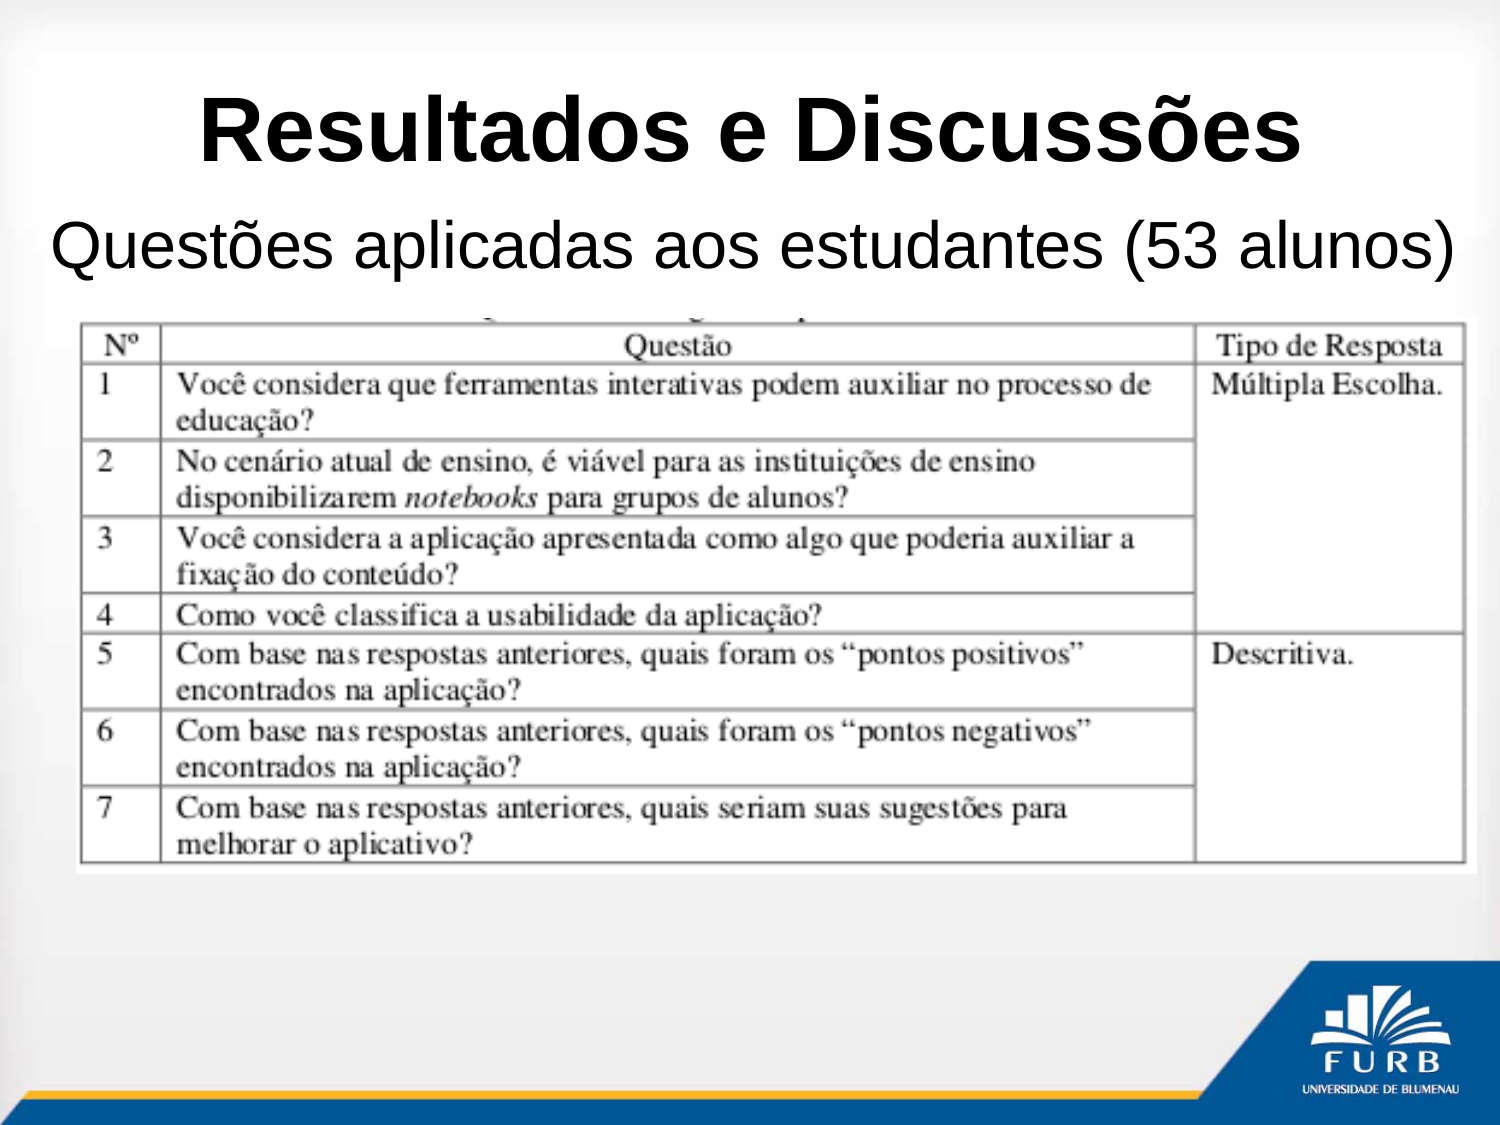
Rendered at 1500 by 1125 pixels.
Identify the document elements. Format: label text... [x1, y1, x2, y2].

picture [0, 0, 1500, 1125]
text_box Resultados e Discussões [76, 30, 1427, 200]
text_box Questões aplicadas aos estudantes (53 alunos) [35, 200, 1479, 291]
